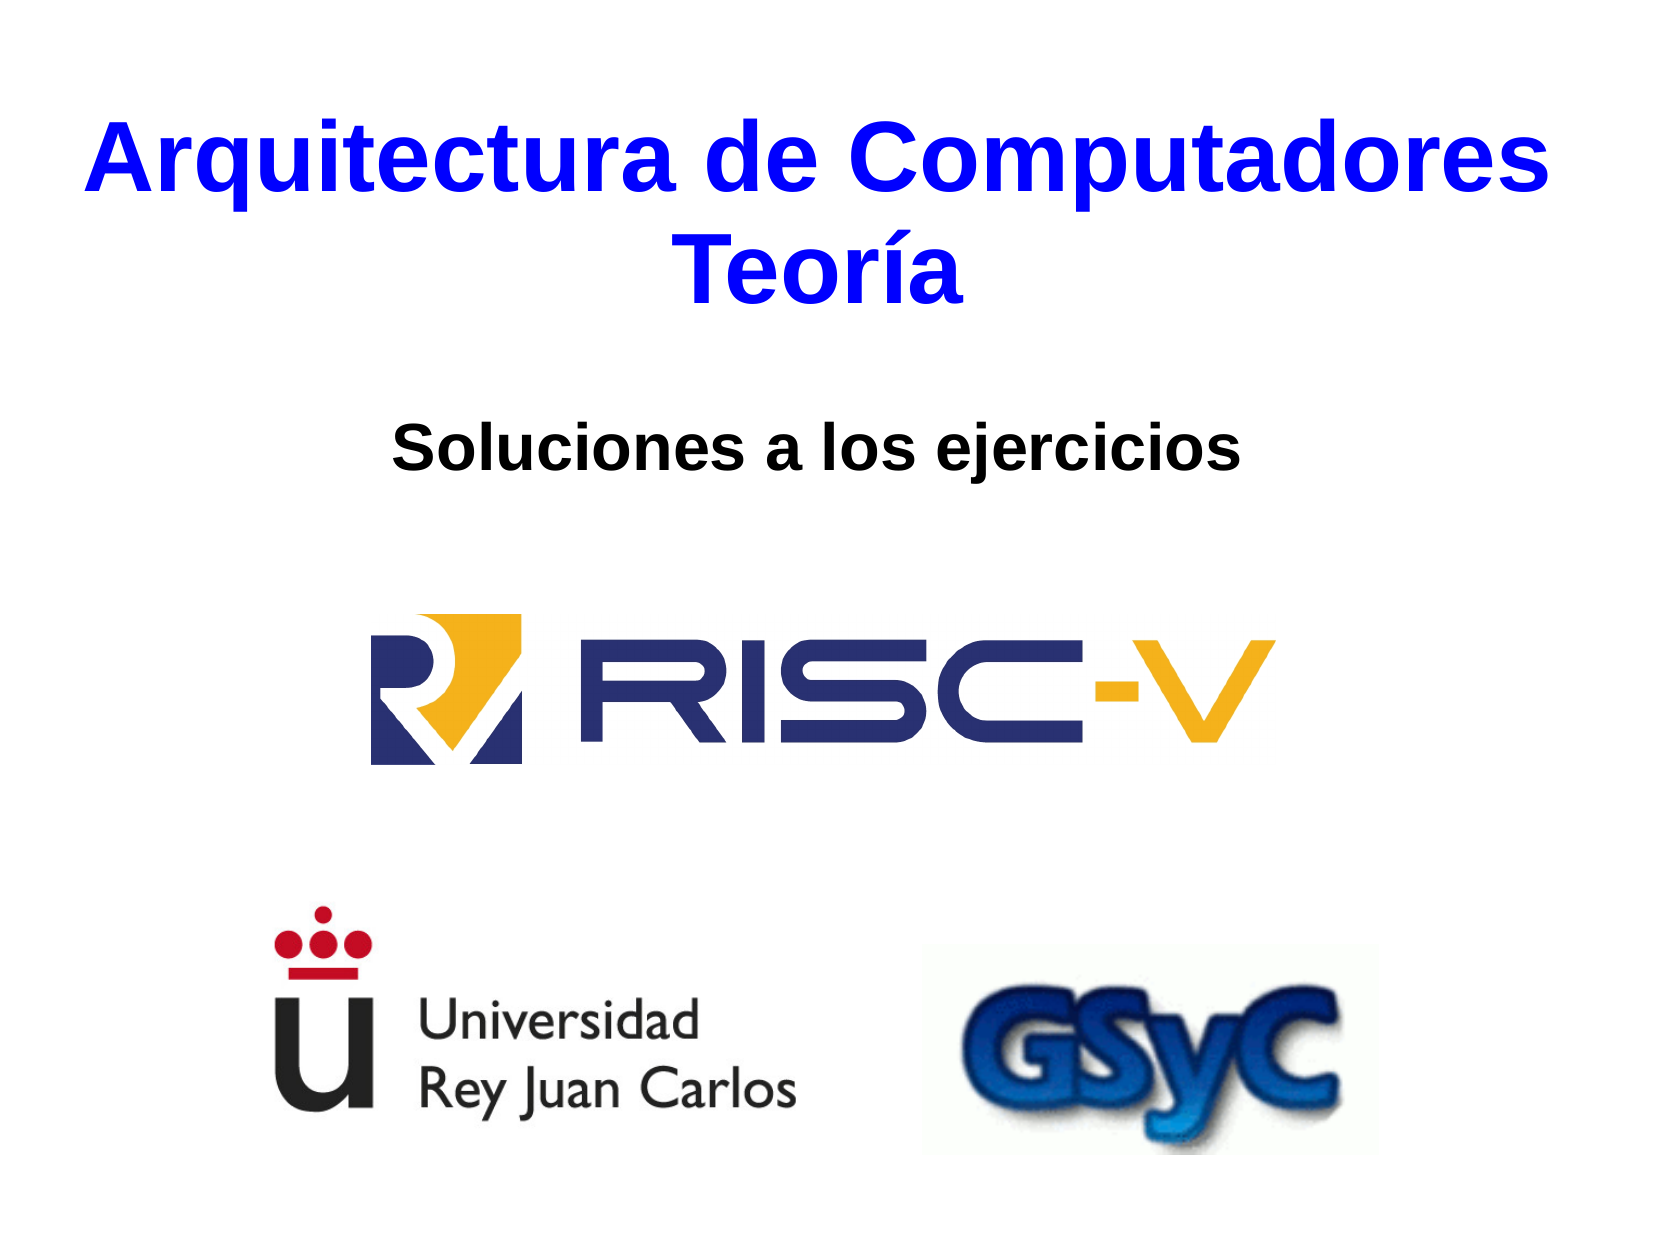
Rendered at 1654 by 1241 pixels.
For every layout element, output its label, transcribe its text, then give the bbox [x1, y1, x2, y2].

title Soluciones a los ejercicios [45, 354, 1591, 541]
picture [922, 944, 1379, 1156]
picture [371, 614, 1276, 766]
title Arquitectura de Computadores Teoría [45, 45, 1591, 354]
picture [240, 884, 824, 1141]
